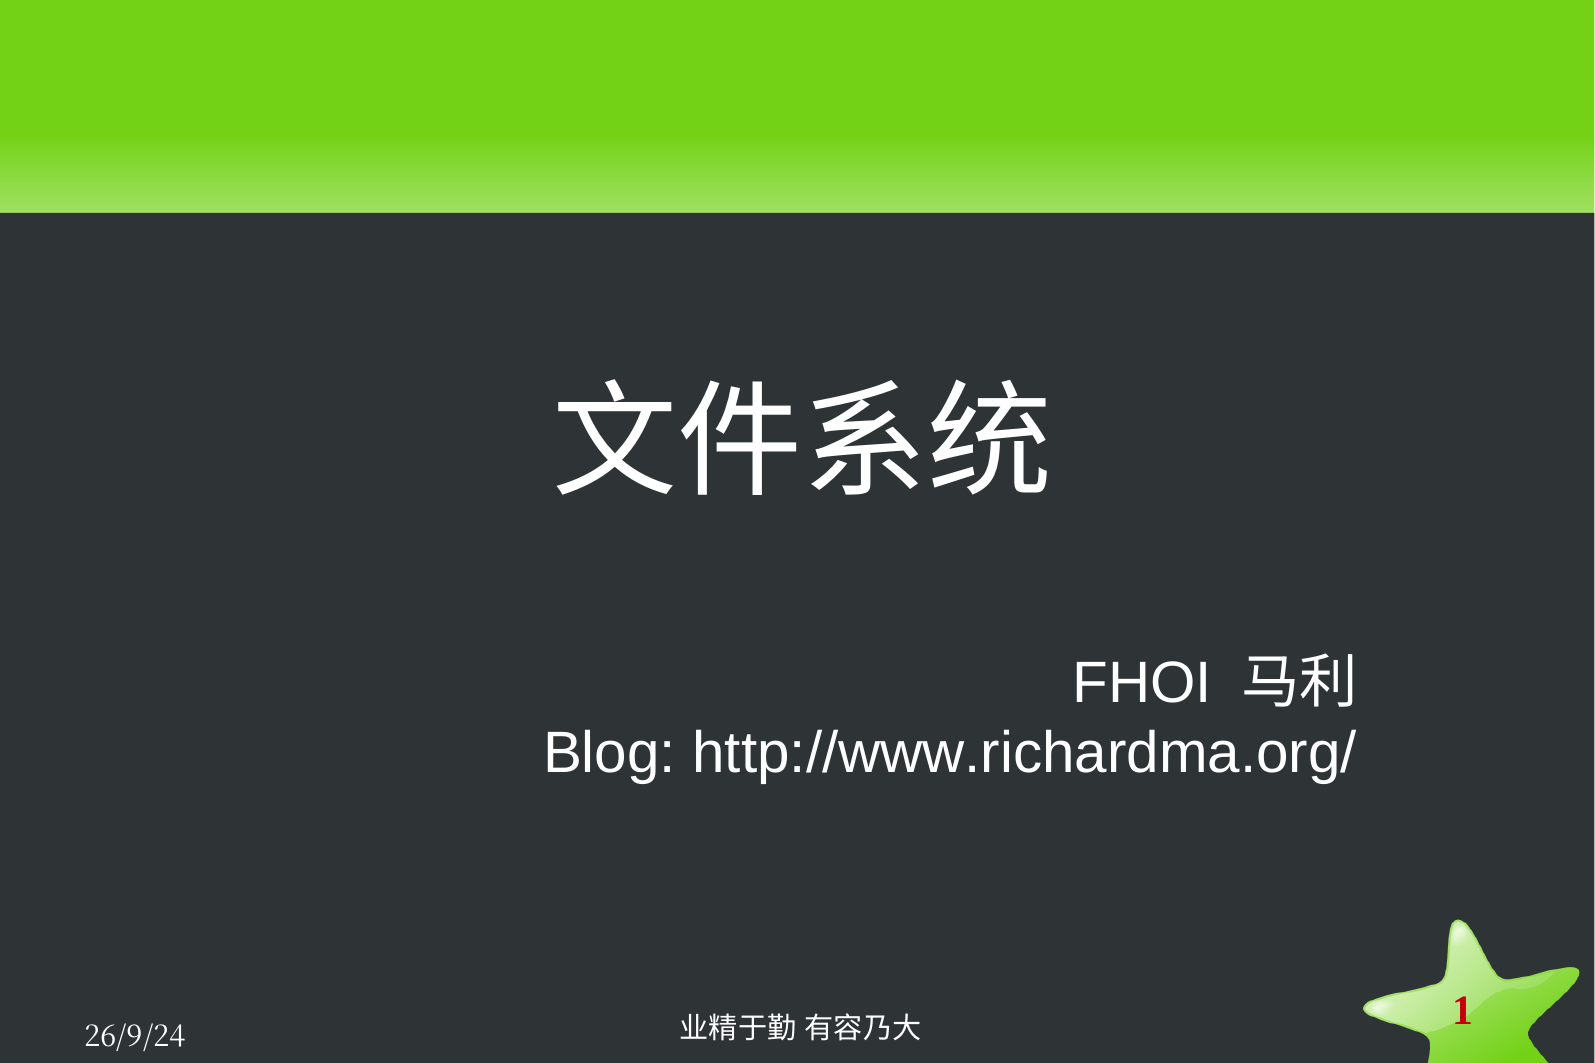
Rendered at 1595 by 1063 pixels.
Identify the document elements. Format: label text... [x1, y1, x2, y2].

title 文件系统 [85, 354, 1521, 520]
text_box FHOI 马利 Blog: http://www.richardma.org/ [199, 632, 1373, 781]
picture [0, 0, 1595, 1063]
